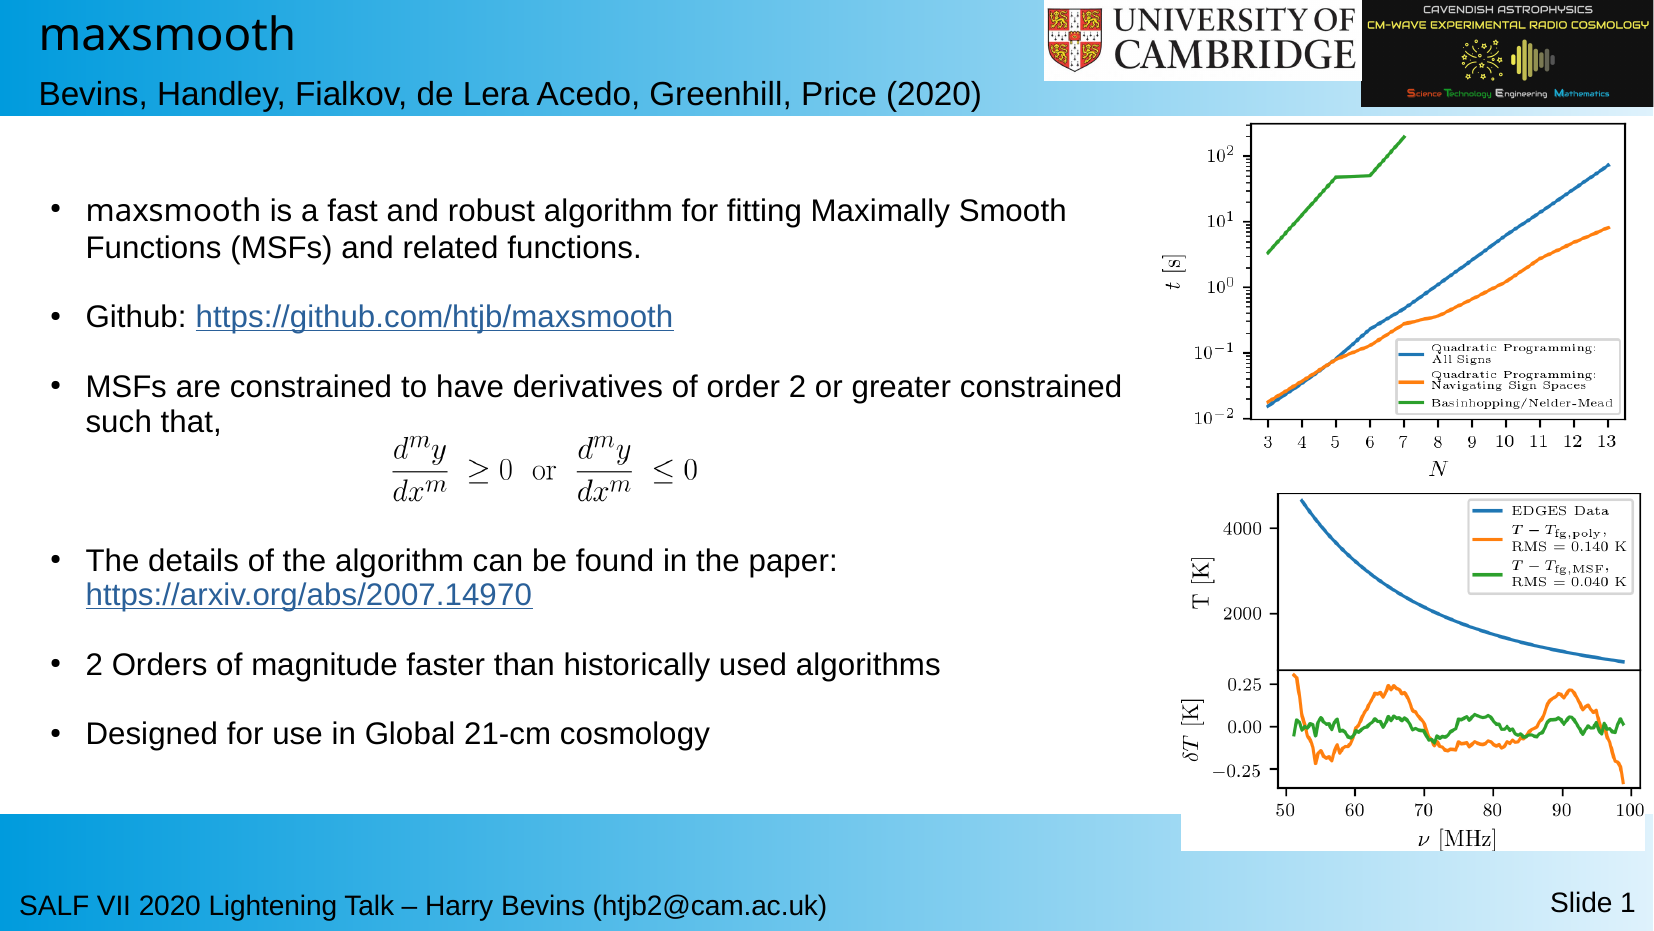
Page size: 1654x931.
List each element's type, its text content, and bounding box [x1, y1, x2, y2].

text_box SALF VII 2020 Lightening Talk – Harry Bevins (htjb2@cam.ac.uk) [4, 882, 875, 931]
picture [383, 425, 703, 516]
picture [1044, 0, 1654, 107]
text_box maxsmooth Bevins, Handley, Fialkov, de Lera Acedo, Greenhill, Price (2020) [23, 0, 1124, 121]
picture [1157, 118, 1630, 478]
text_box Slide 1 [1535, 879, 1651, 927]
picture [1181, 493, 1645, 851]
text_box maxsmooth is a fast and robust algorithm for fitting Maximally Smooth Functions (MSFs) and related functions. Github: https://github.com/htjb/maxsmooth MSFs are constrained to have derivatives of order 2 or greater constrained such that, The details of the algorithm can be found in the paper: https://arxiv.org/abs/2007.14970 2 Orders of magnitude faster than historically used algorithms Designed for use in Global 21-cm cosmology [35, 180, 1158, 758]
